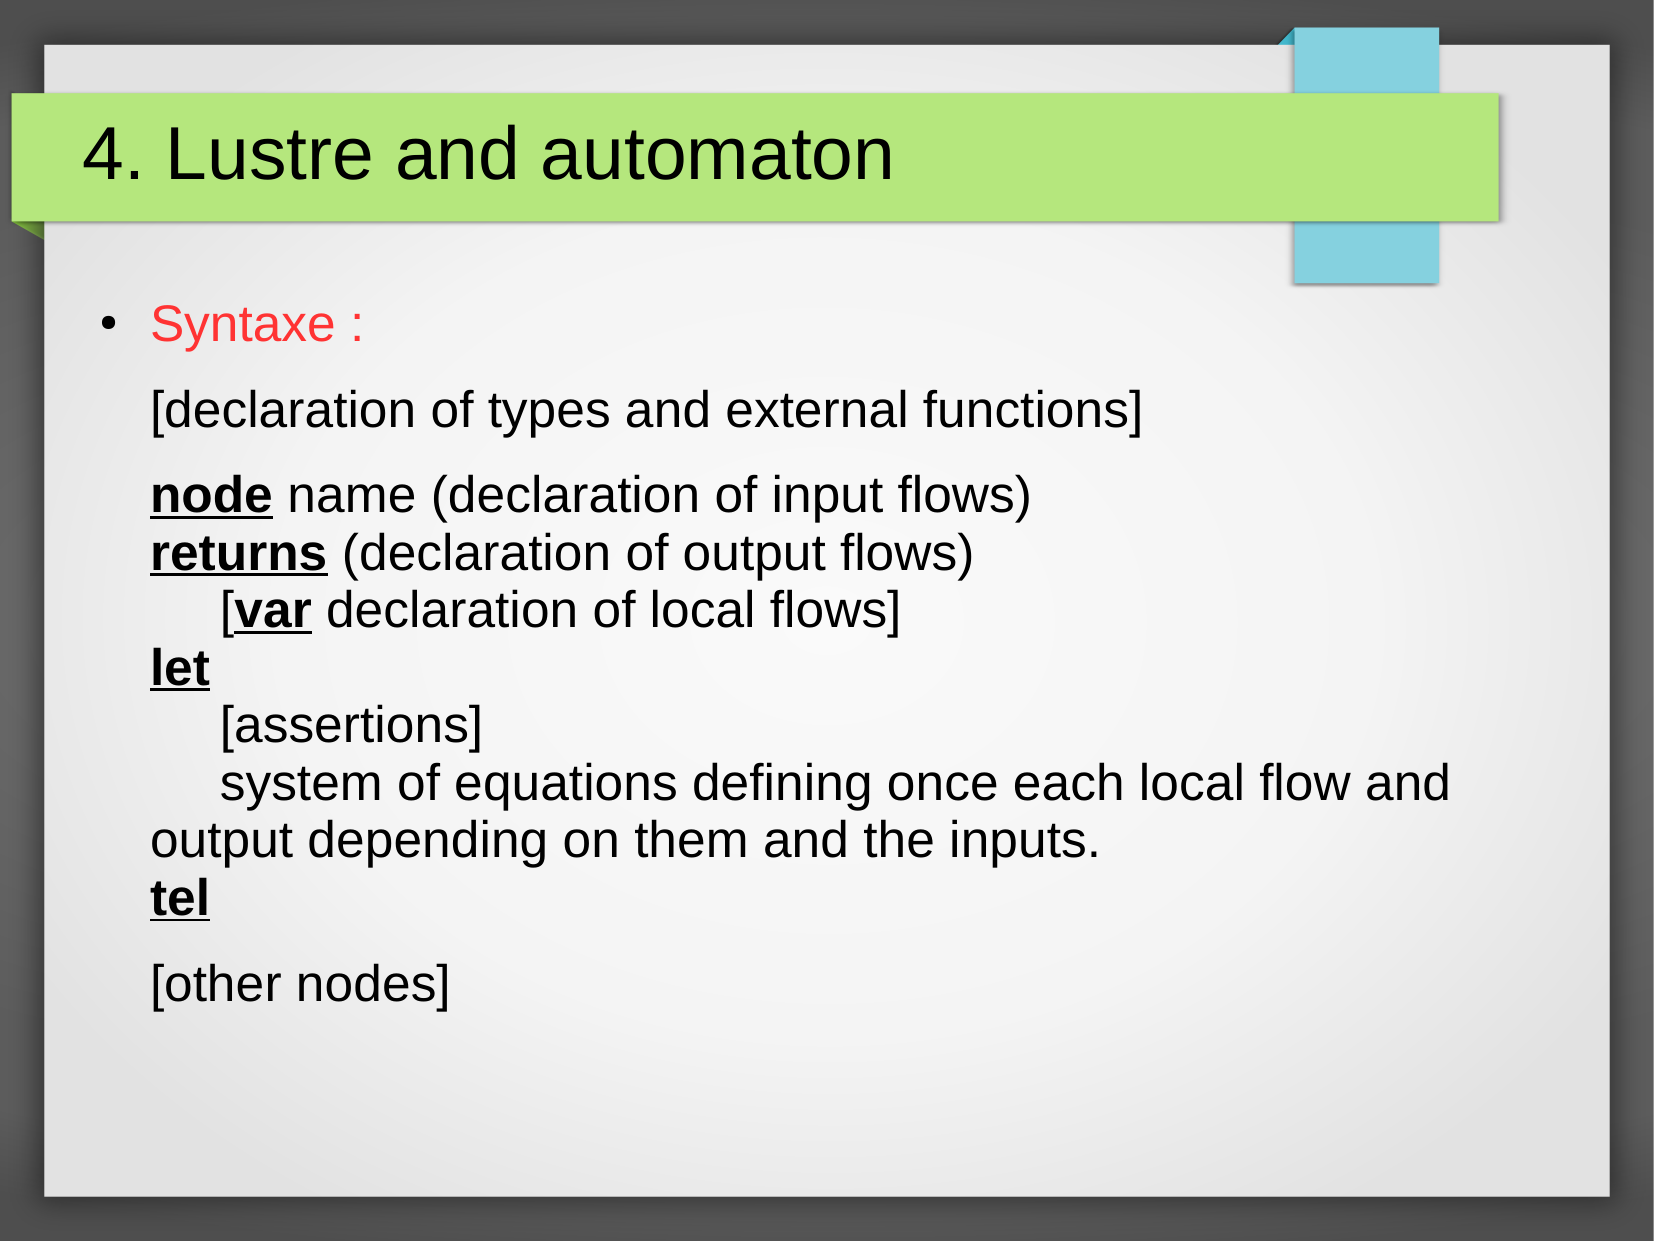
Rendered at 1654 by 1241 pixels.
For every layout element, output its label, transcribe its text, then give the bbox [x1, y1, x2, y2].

picture [0, 0, 1654, 1241]
title 4. Lustre and automaton [82, 94, 1264, 213]
list Syntaxe : [declaration of types and external functions] node name (declaration of input flows) returns (declaration of output flows) [var declaration of local flows] let [assertions] system of equations defining once each local flow and output depending on them and the inputs. tel [other nodes] [82, 295, 1571, 1015]
